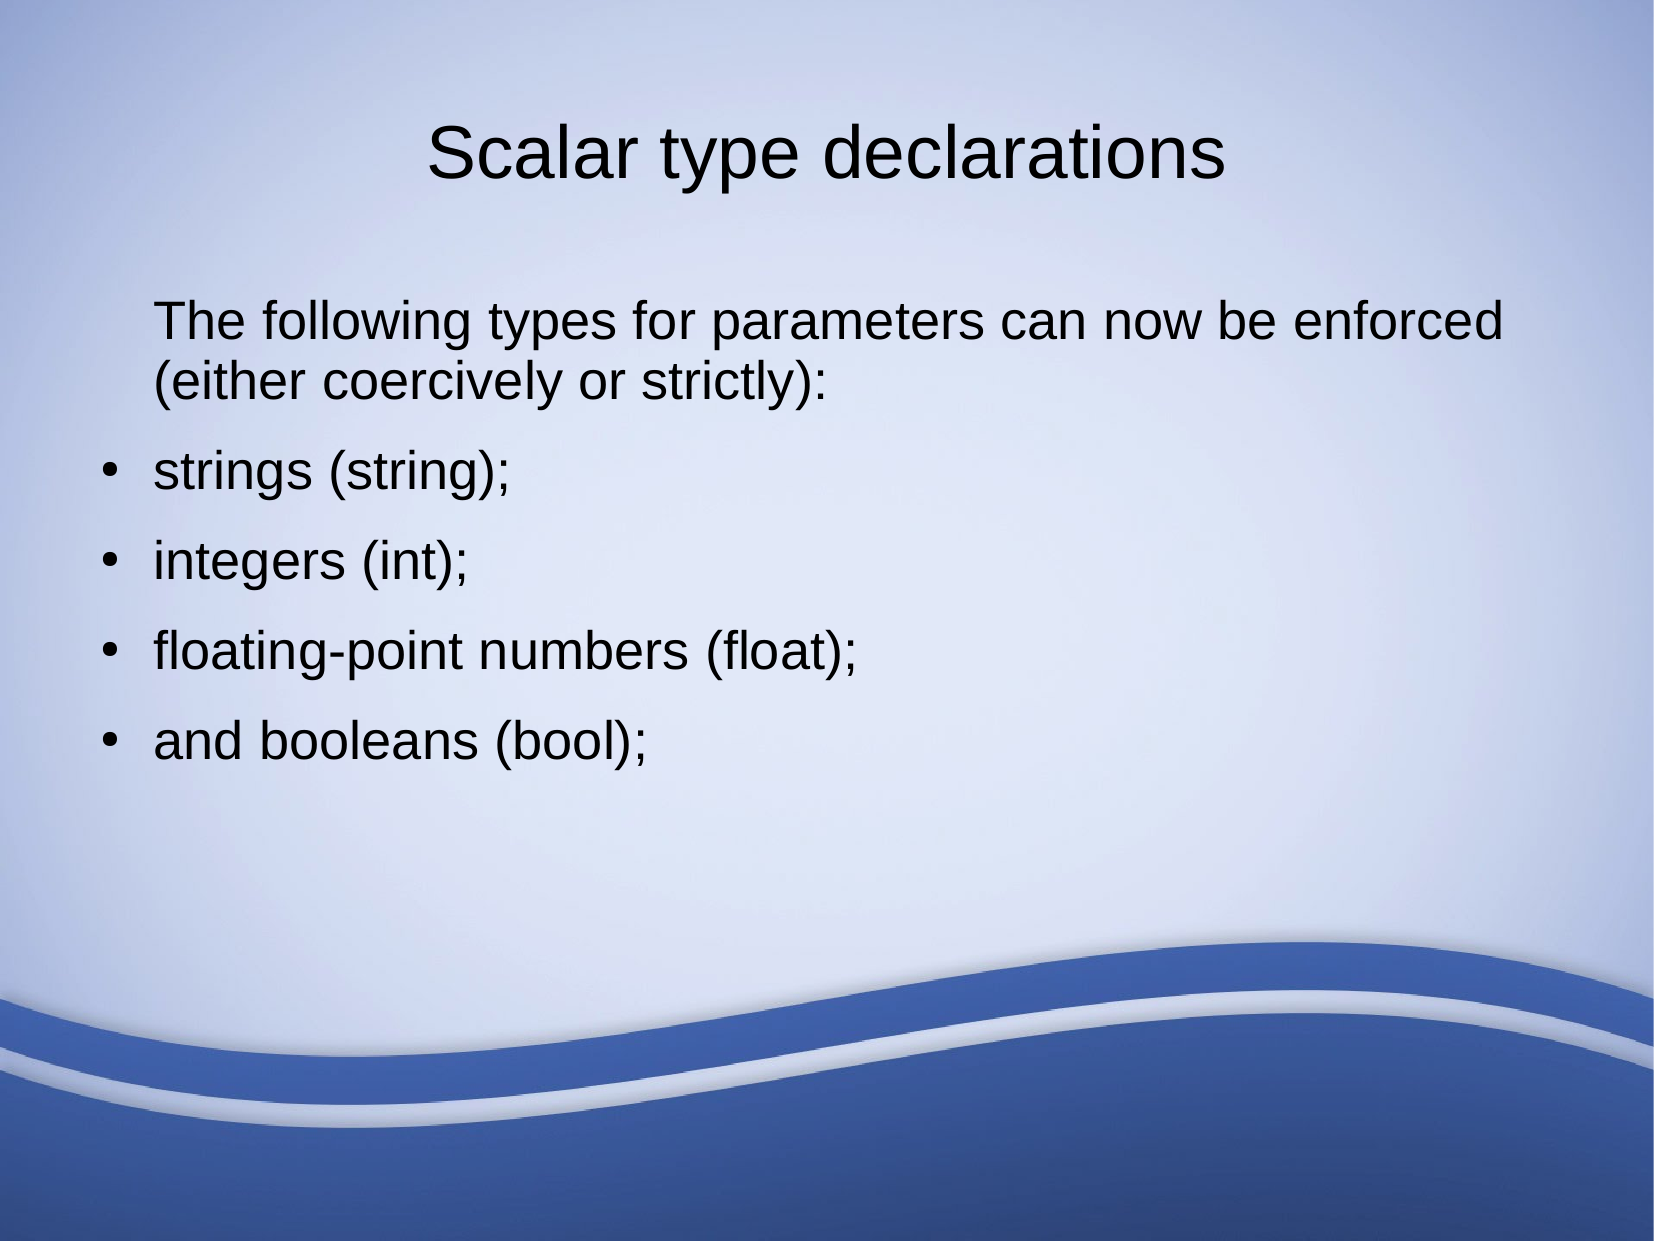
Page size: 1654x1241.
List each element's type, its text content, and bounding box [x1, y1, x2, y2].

picture [0, 0, 1654, 1241]
title Scalar type declarations [82, 49, 1571, 257]
list The following types for parameters can now be enforced (either coercively or strictly): strings (string); integers (int); floating-point numbers (float); and booleans (bool); [82, 290, 1571, 1010]
